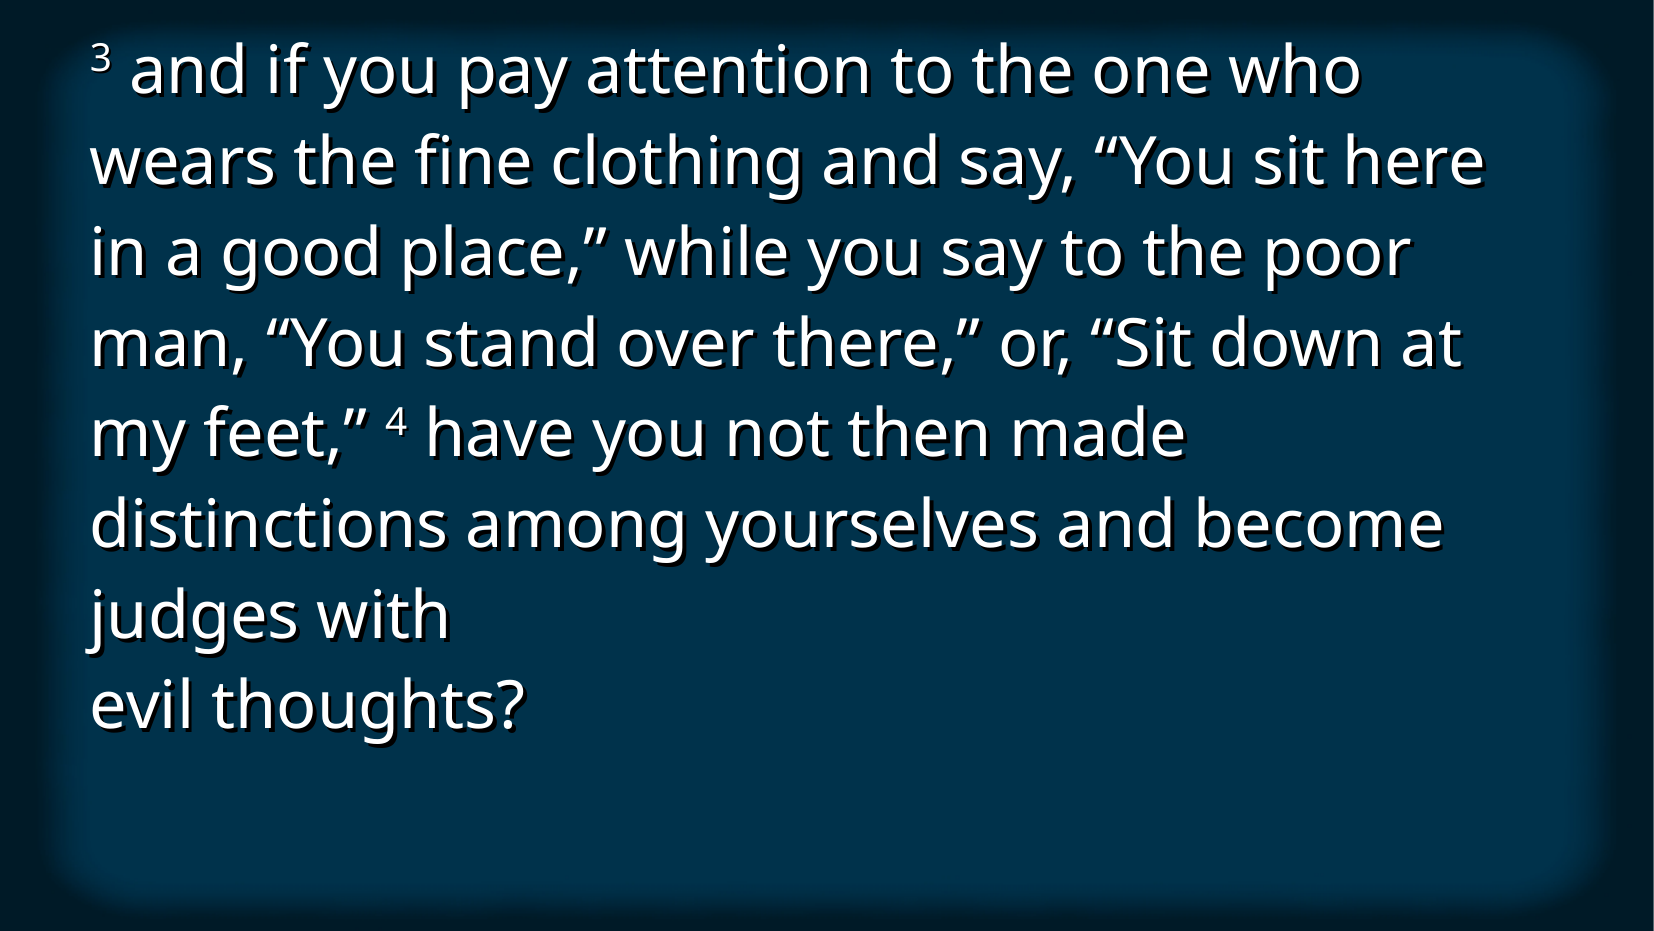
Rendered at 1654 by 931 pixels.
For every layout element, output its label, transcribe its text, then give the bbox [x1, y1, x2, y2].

picture [0, 0, 1654, 931]
text_box 3 and if you pay attention to the one who wears the fine clothing and say, “You sit here in a good place,” while you say to the poor man, “You stand over there,” or, “Sit down at my feet,” 4 have you not then made distinctions among yourselves and become judges with evil thoughts? [75, 15, 1576, 652]
